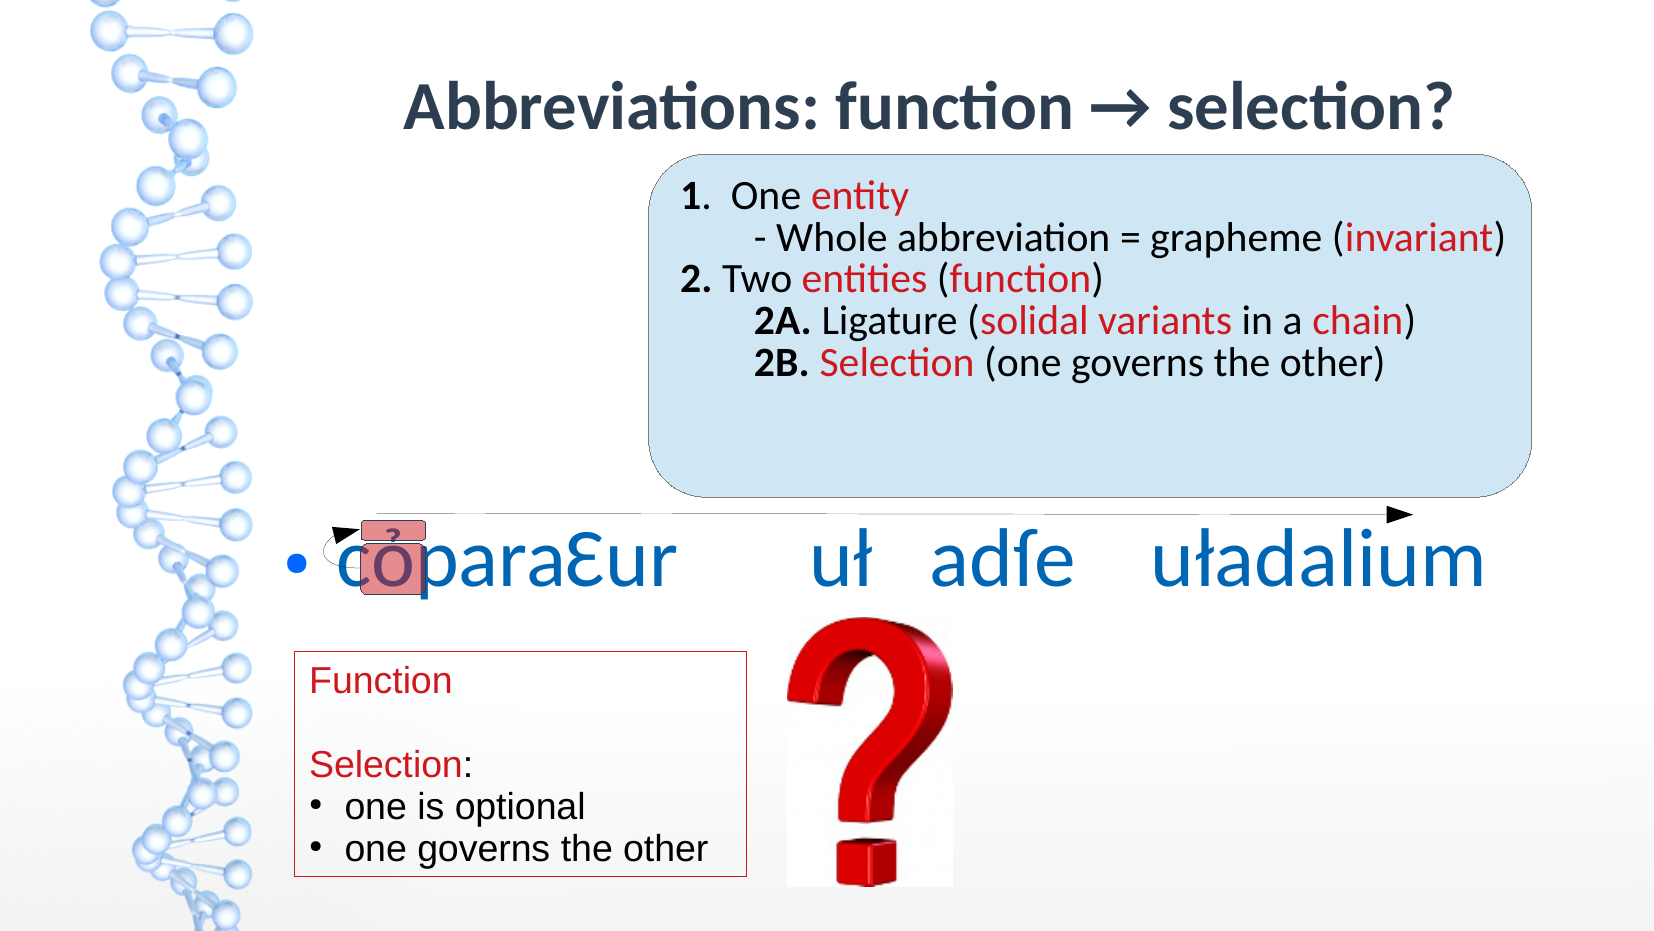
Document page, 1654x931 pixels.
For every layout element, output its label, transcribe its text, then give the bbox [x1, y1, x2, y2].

text_box 1. One entity - Whole abbreviation = grapheme (invariant) 2. Two entities (function) 2A. Ligature (solidal variants in a chain) 2B. Selection (one governs the other) [648, 154, 1532, 498]
text_box Function Selection: one is optional one governs the other [294, 651, 747, 877]
text_box [360, 543, 426, 595]
list cỏparaƐur uł adſe uładalium [265, 523, 1629, 615]
text_box [361, 520, 426, 541]
picture [0, 0, 1654, 931]
title Abbreviations: function → selection? [265, 35, 1595, 189]
